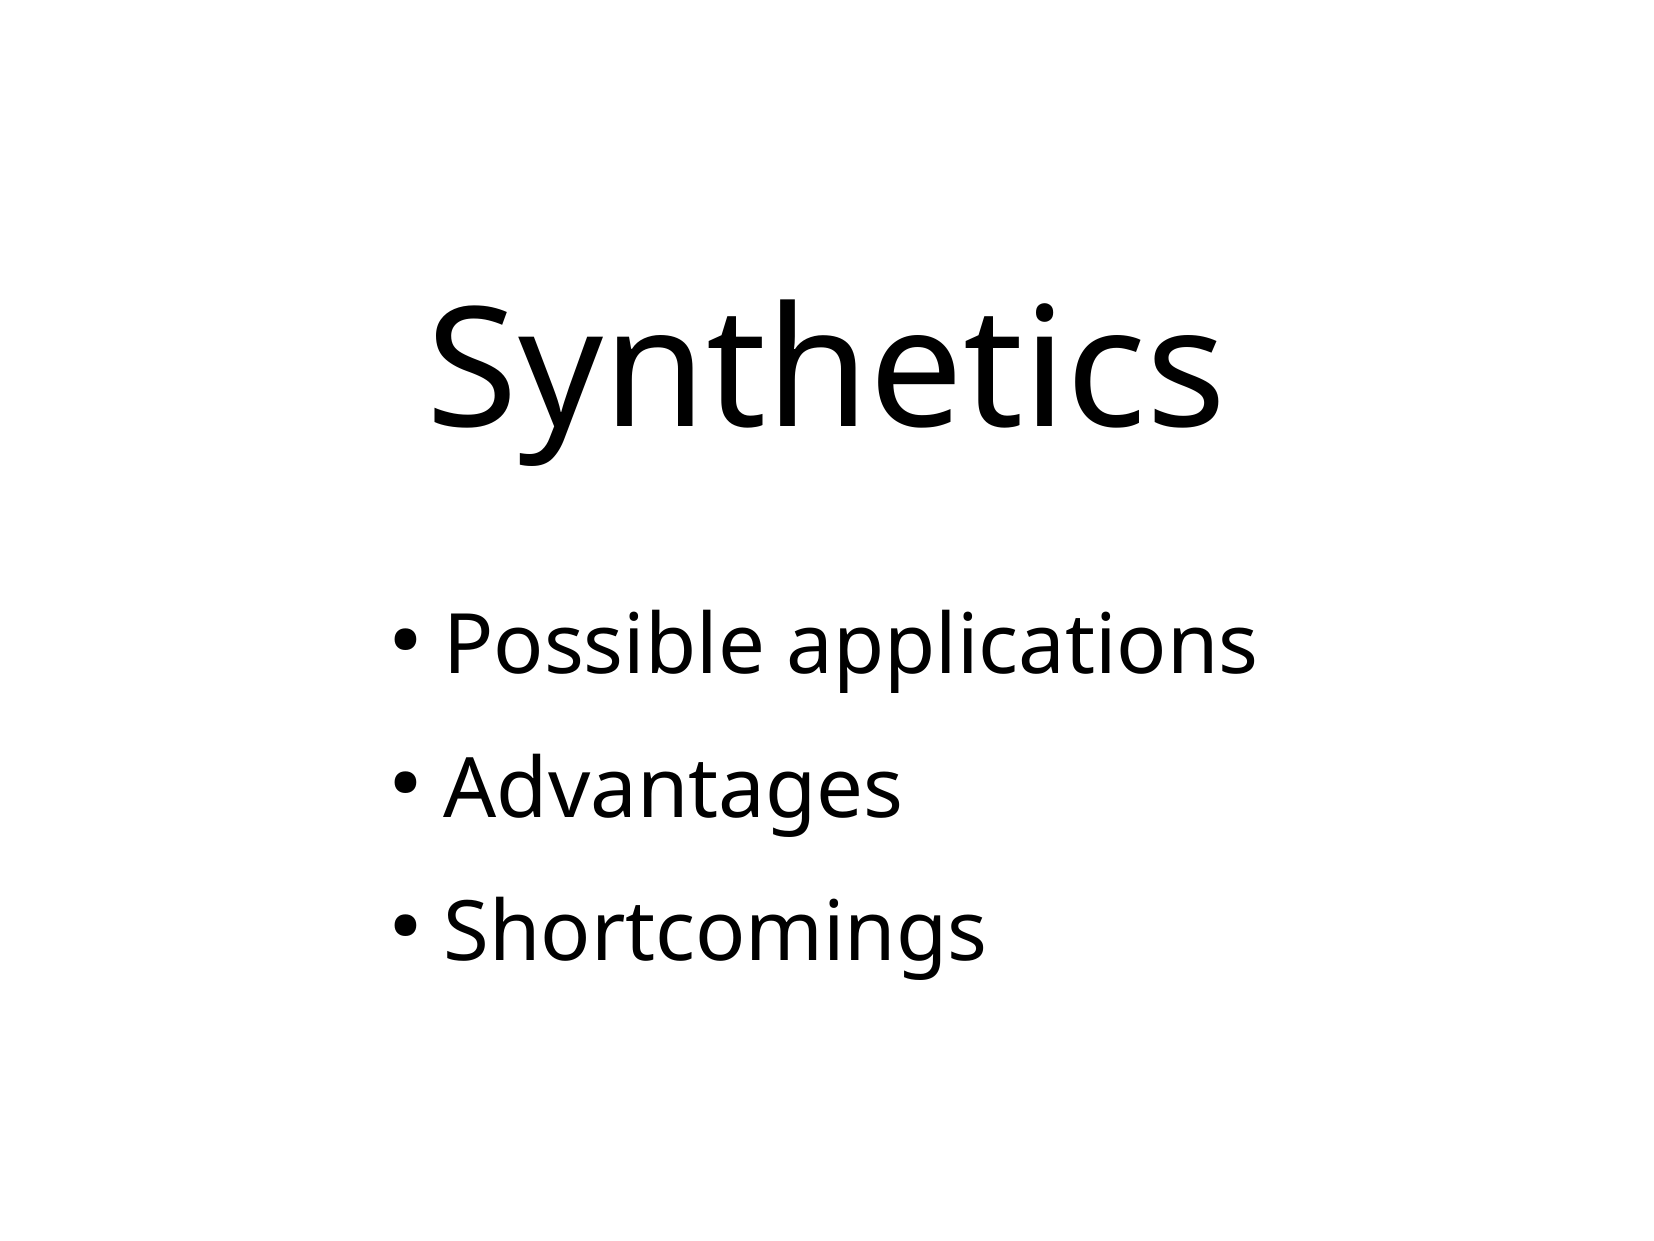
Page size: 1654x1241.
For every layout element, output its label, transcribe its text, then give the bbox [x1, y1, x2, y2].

list Possible applications Advantages Shortcomings [372, 585, 1281, 1030]
title Synthetics [23, 229, 1629, 496]
